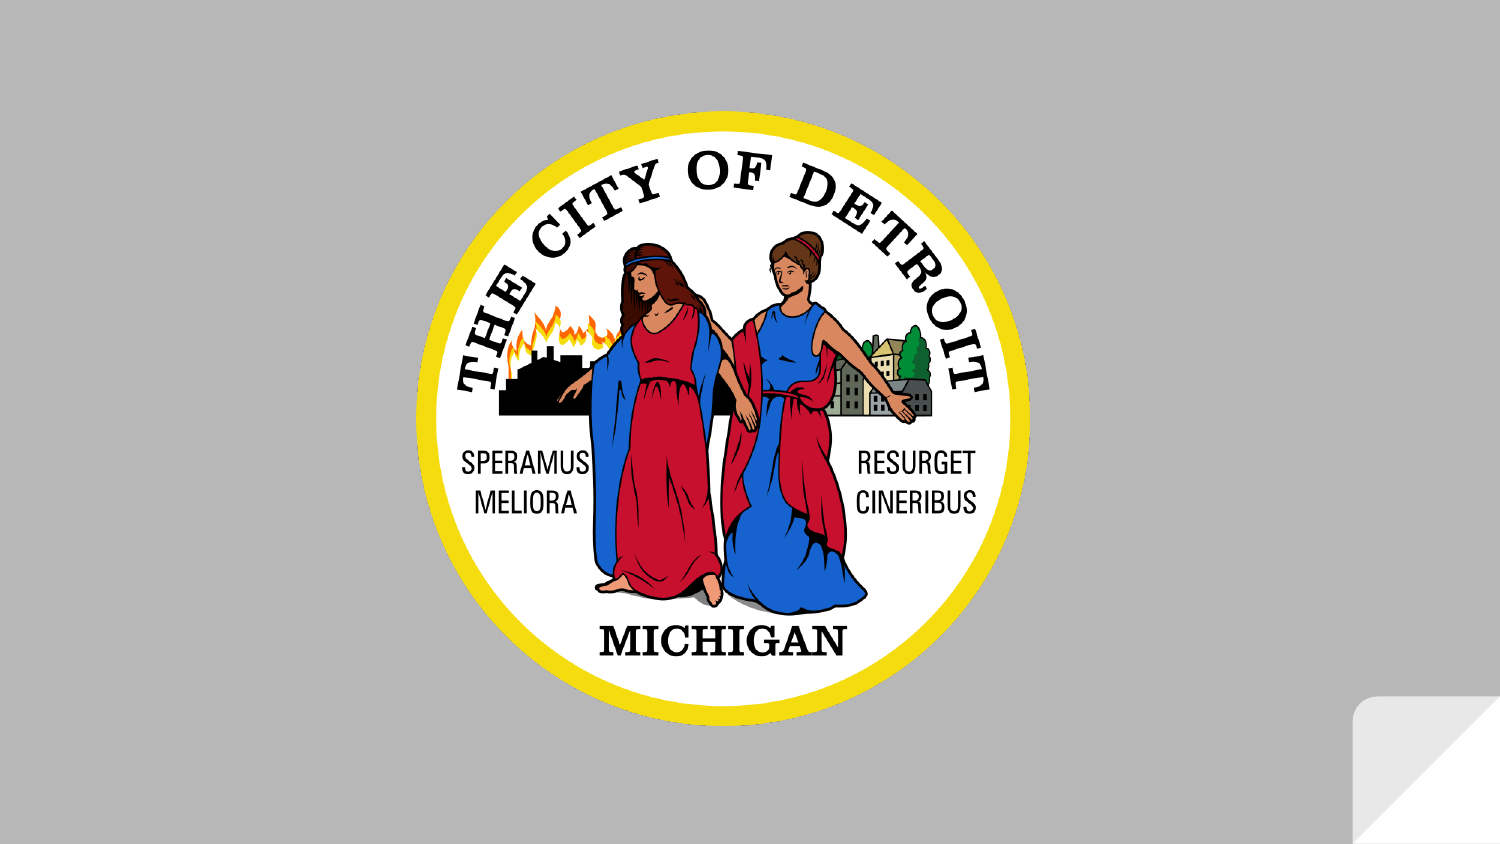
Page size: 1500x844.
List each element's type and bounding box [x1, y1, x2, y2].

picture [416, 111, 1030, 726]
